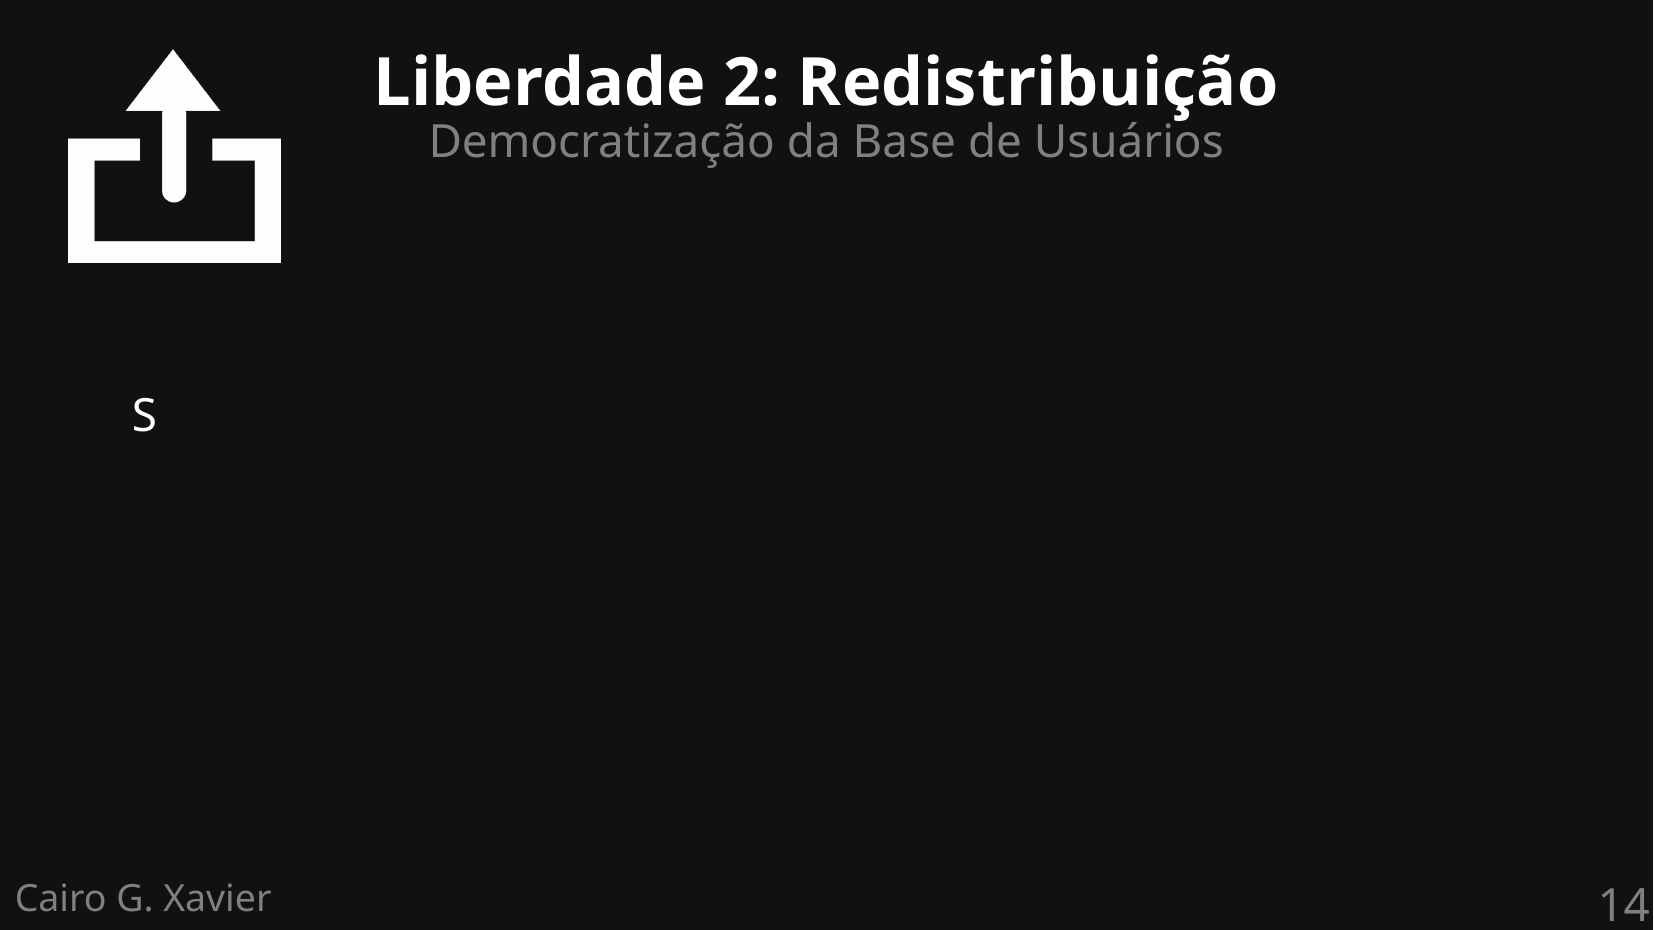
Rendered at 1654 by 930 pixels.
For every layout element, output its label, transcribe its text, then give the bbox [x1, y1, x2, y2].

text_box S [42, 375, 1611, 788]
text_box Liberdade 2: Redistribuição [82, 37, 1571, 97]
picture [68, 49, 281, 263]
text_box Cairo G. Xavier [0, 867, 311, 930]
text_box Democratização da Base de Usuários [281, 97, 1571, 182]
text_box <number> [1425, 865, 1651, 930]
